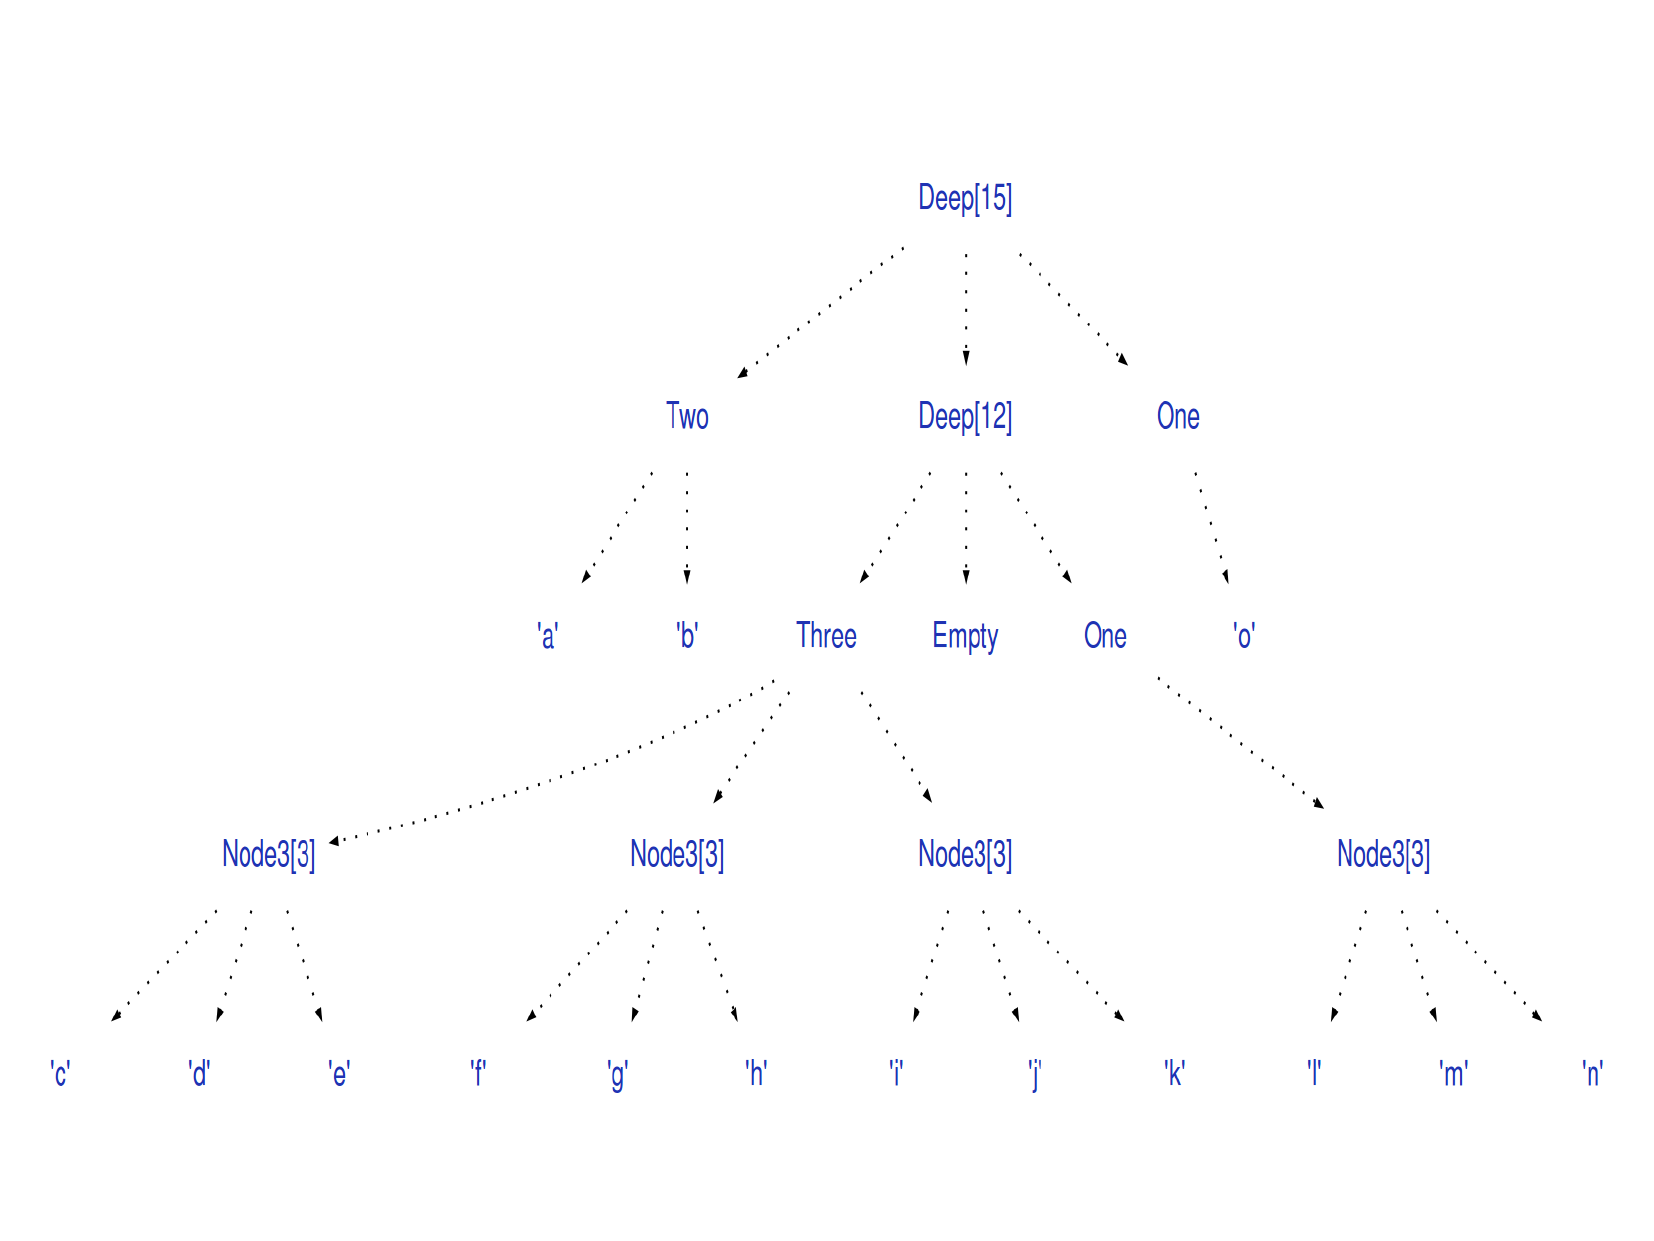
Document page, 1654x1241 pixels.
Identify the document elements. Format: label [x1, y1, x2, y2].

picture [0, 135, 1653, 1141]
